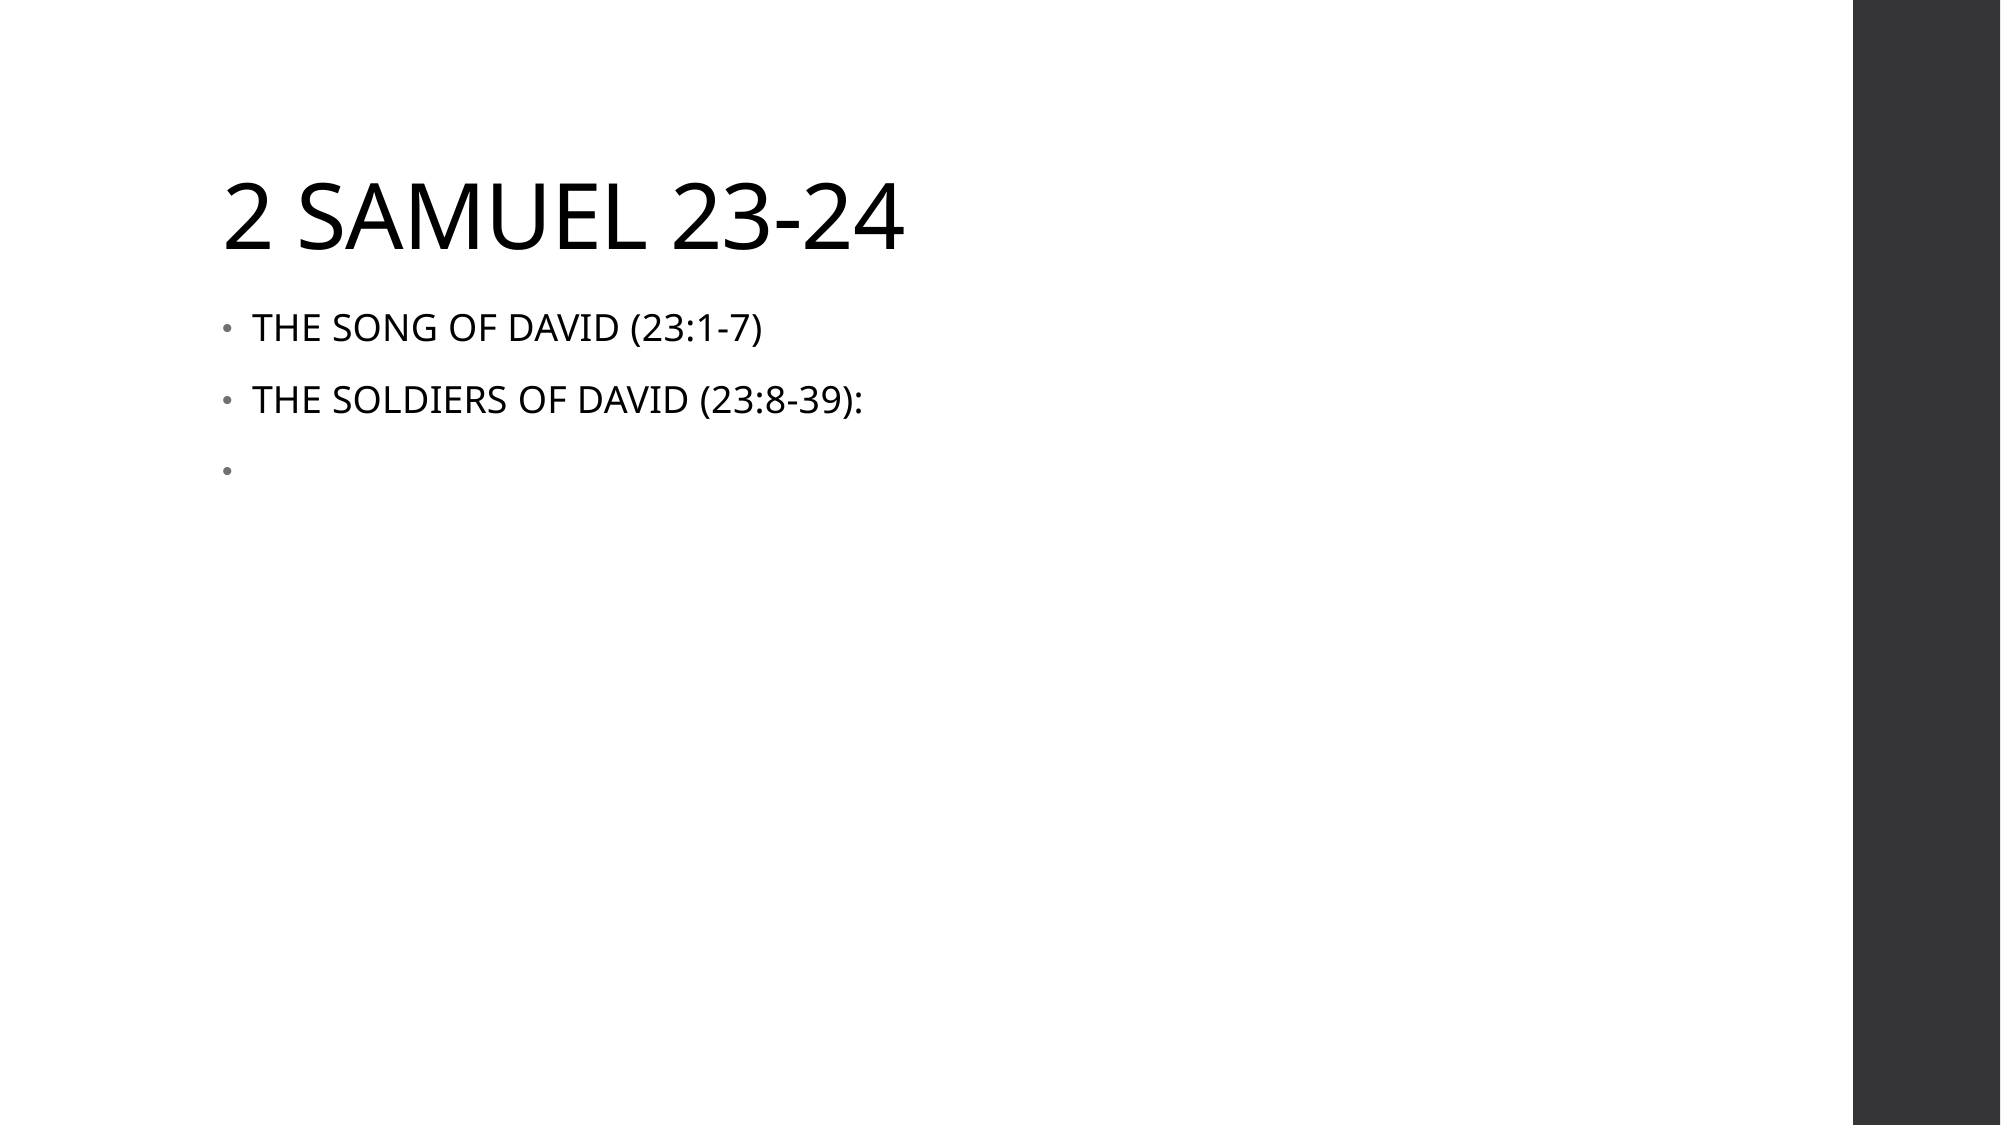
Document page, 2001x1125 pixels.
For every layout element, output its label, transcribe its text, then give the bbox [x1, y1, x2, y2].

list THE SONG OF DAVID (23:1-7) THE SOLDIERS OF DAVID (23:8-39): [206, 299, 1617, 1014]
title 2 SAMUEL 23-24 [206, 60, 1797, 278]
